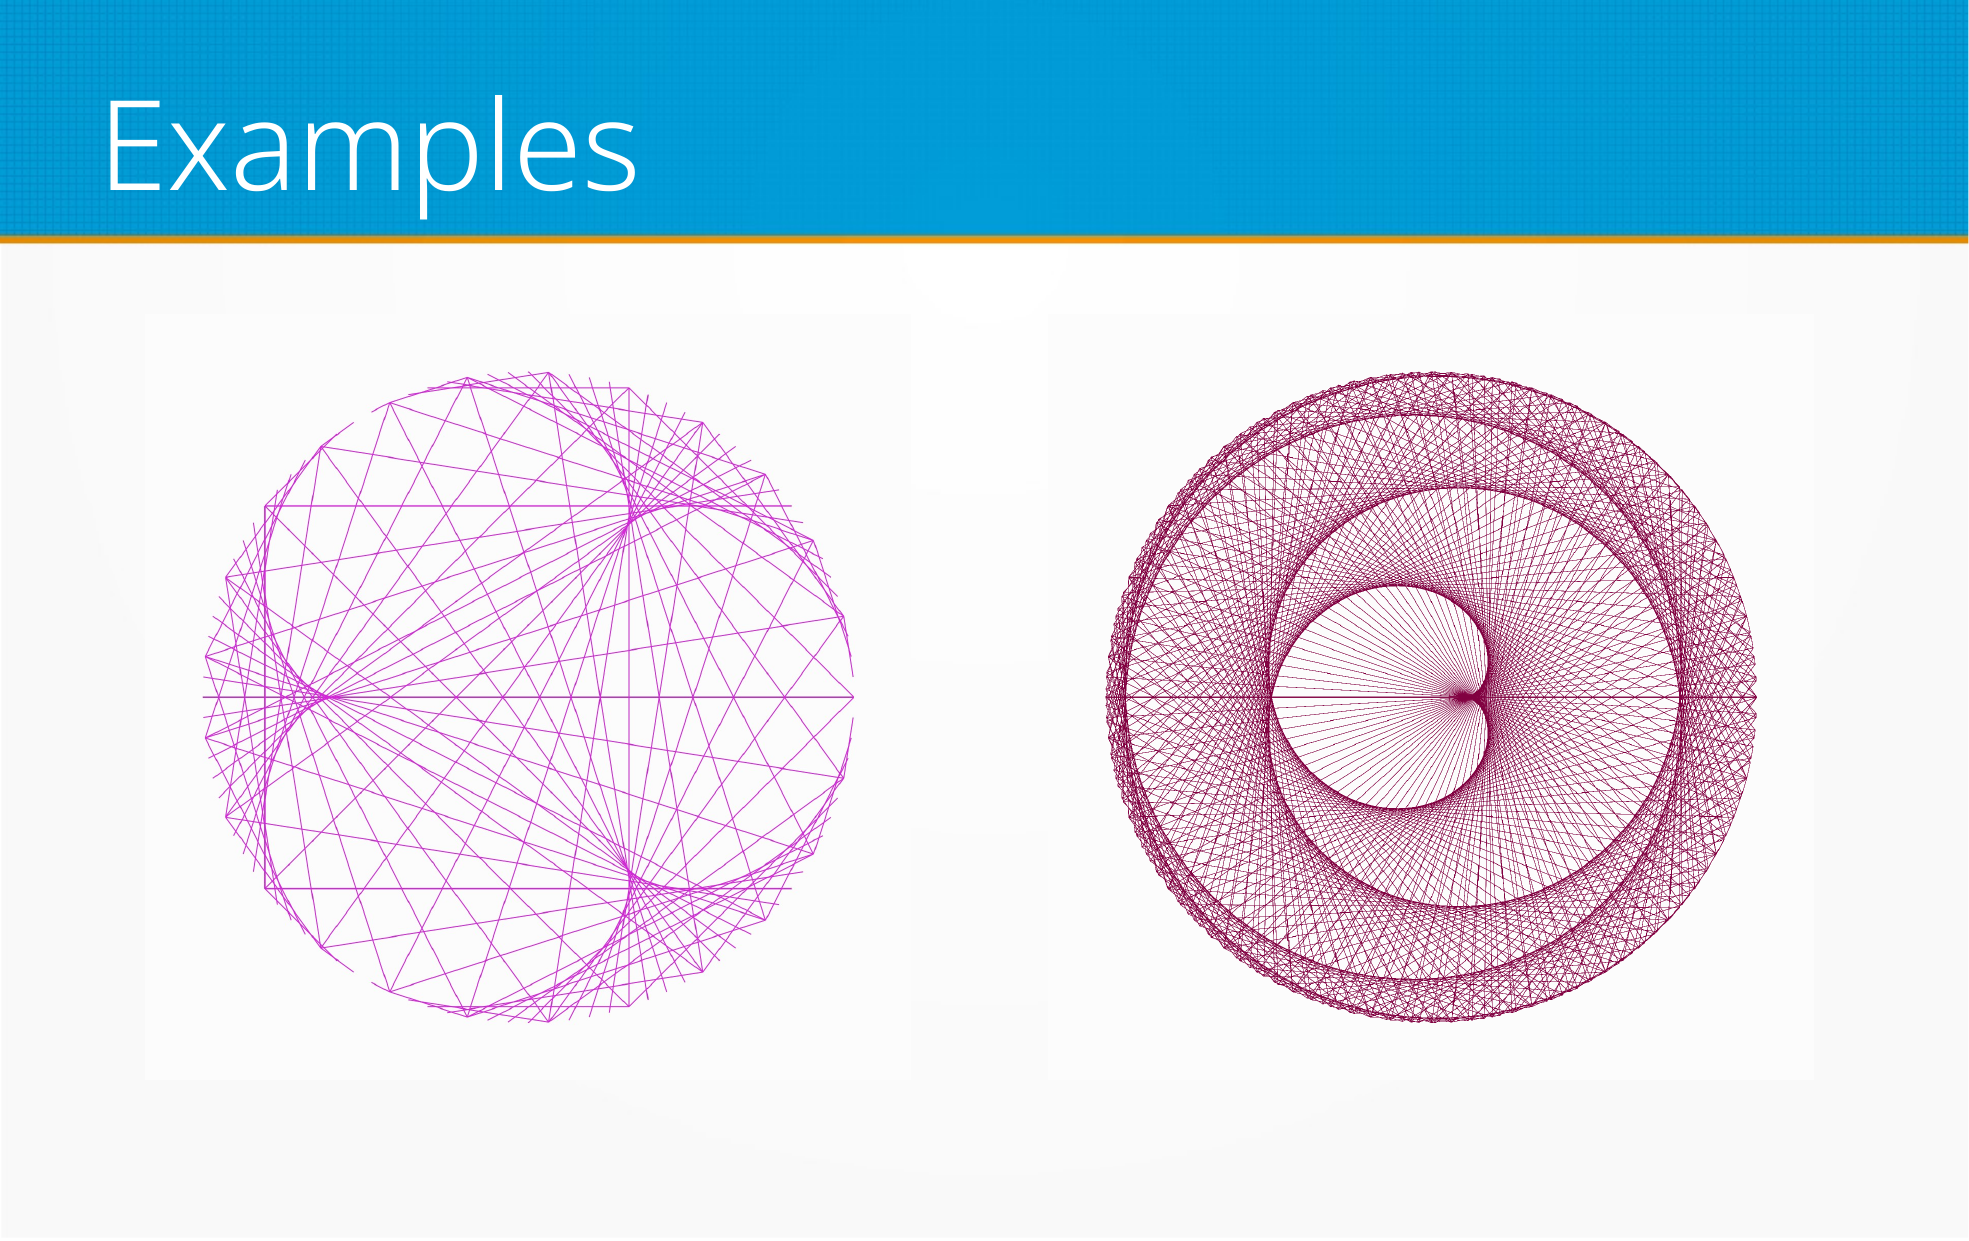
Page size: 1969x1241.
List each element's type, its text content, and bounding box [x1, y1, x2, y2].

title Examples [98, 19, 1870, 227]
picture [0, 233, 1969, 1241]
